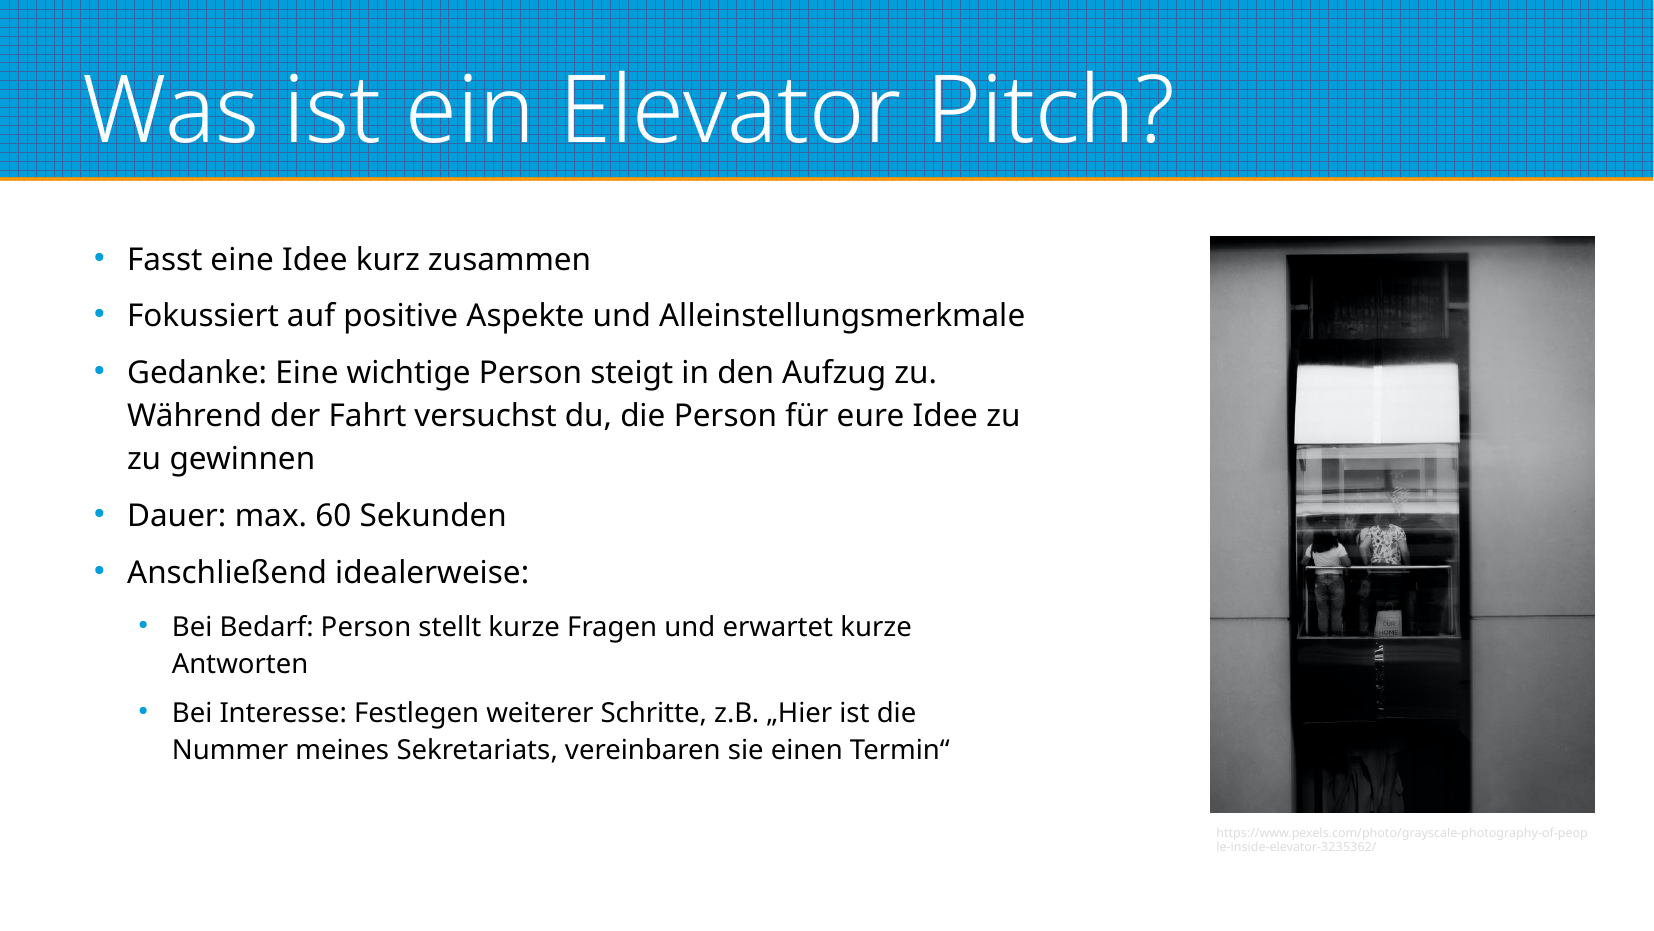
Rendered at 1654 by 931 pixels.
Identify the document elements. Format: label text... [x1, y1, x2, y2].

list Fasst eine Idee kurz zusammen Fokussiert auf positive Aspekte und Alleinstellungsmerkmale Gedanke: Eine wichtige Person steigt in den Aufzug zu. Während der Fahrt versuchst du, die Person für eure Idee zu zu gewinnen Dauer: max. 60 Sekunden Anschließend idealerweise: Bei Bedarf: Person stellt kurze Fragen und erwartet kurze Antworten Bei Interesse: Festlegen weiterer Schritte, z.B. „Hier ist die Nummer meines Sekretariats, vereinbaren sie einen Termin“ [82, 236, 1034, 811]
text_box https://www.pexels.com/photo/grayscale-photography-of-people-inside-elevator-3235362/ [1210, 819, 1595, 864]
picture [1210, 236, 1595, 813]
title Was ist ein Elevator Pitch? [82, 14, 1571, 171]
